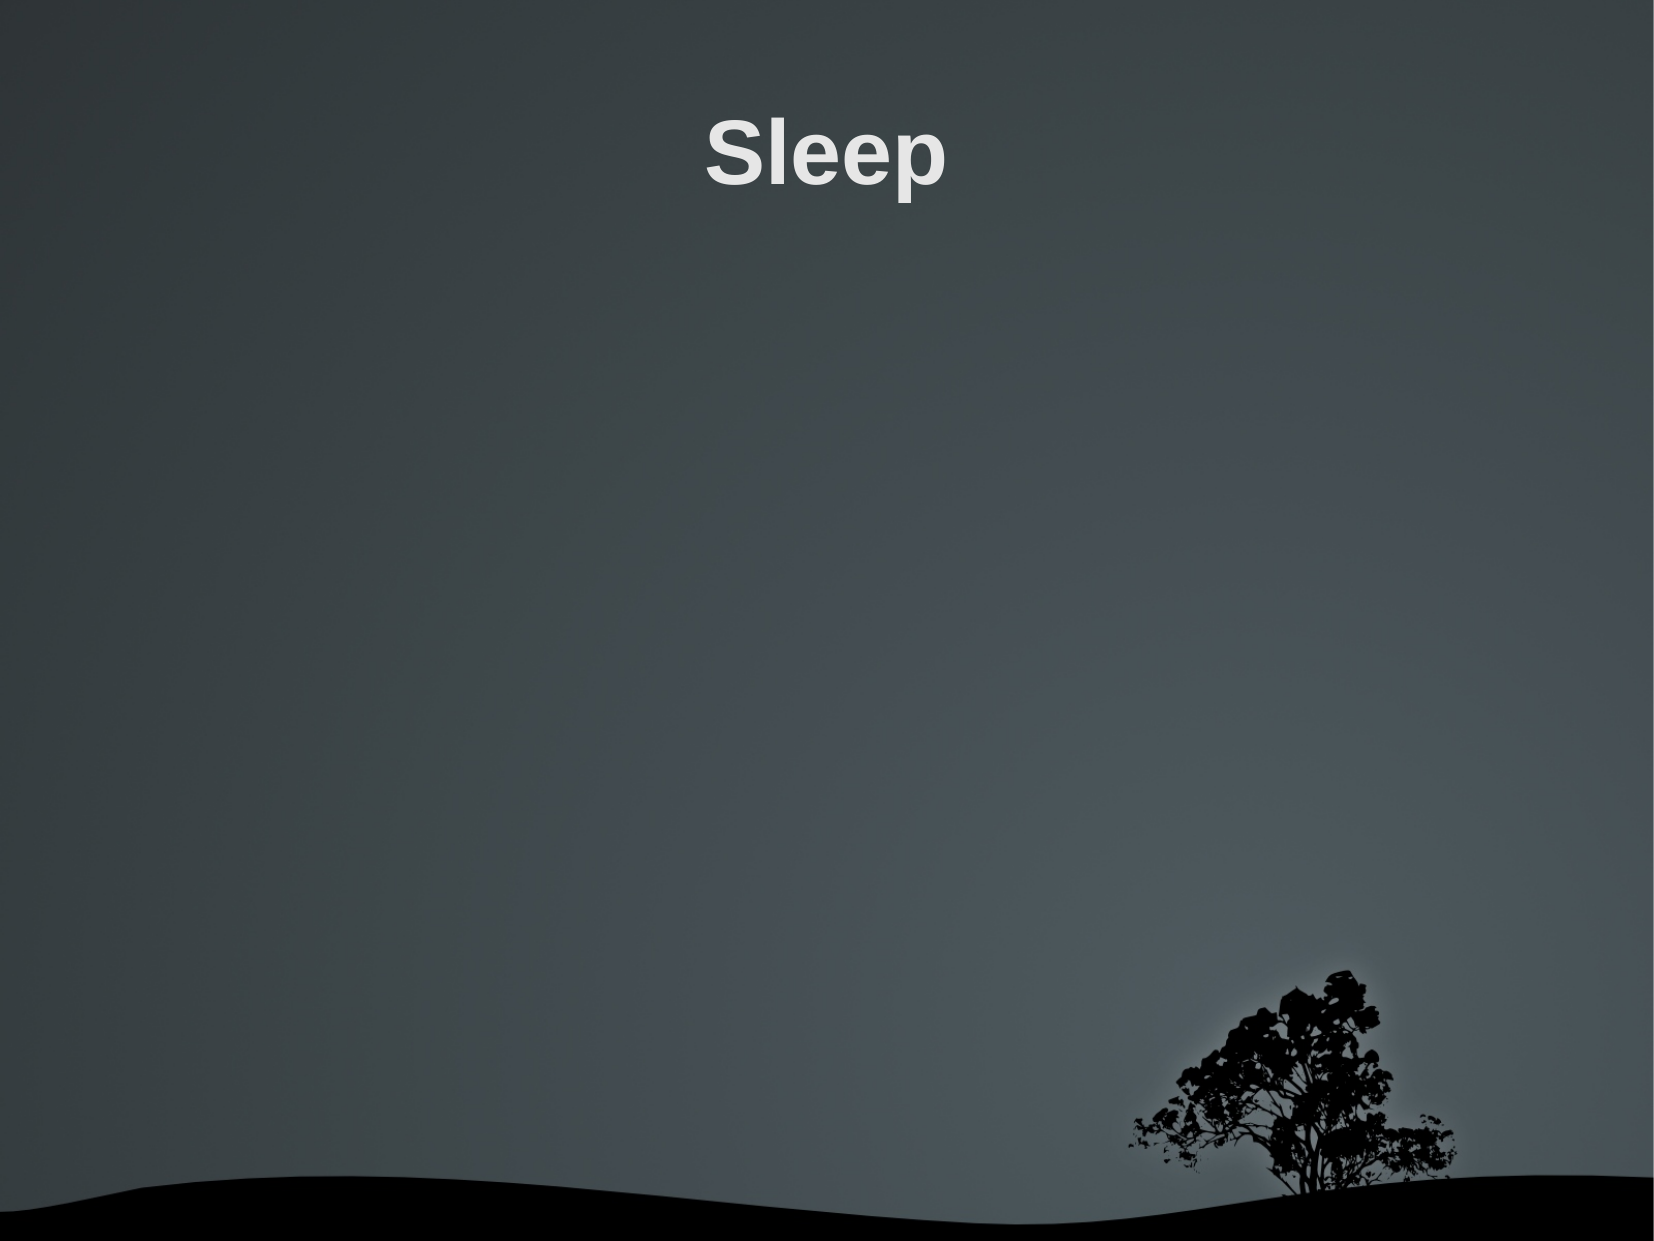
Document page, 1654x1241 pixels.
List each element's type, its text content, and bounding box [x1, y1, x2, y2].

title Sleep [82, 49, 1571, 257]
picture [0, 0, 1654, 1241]
